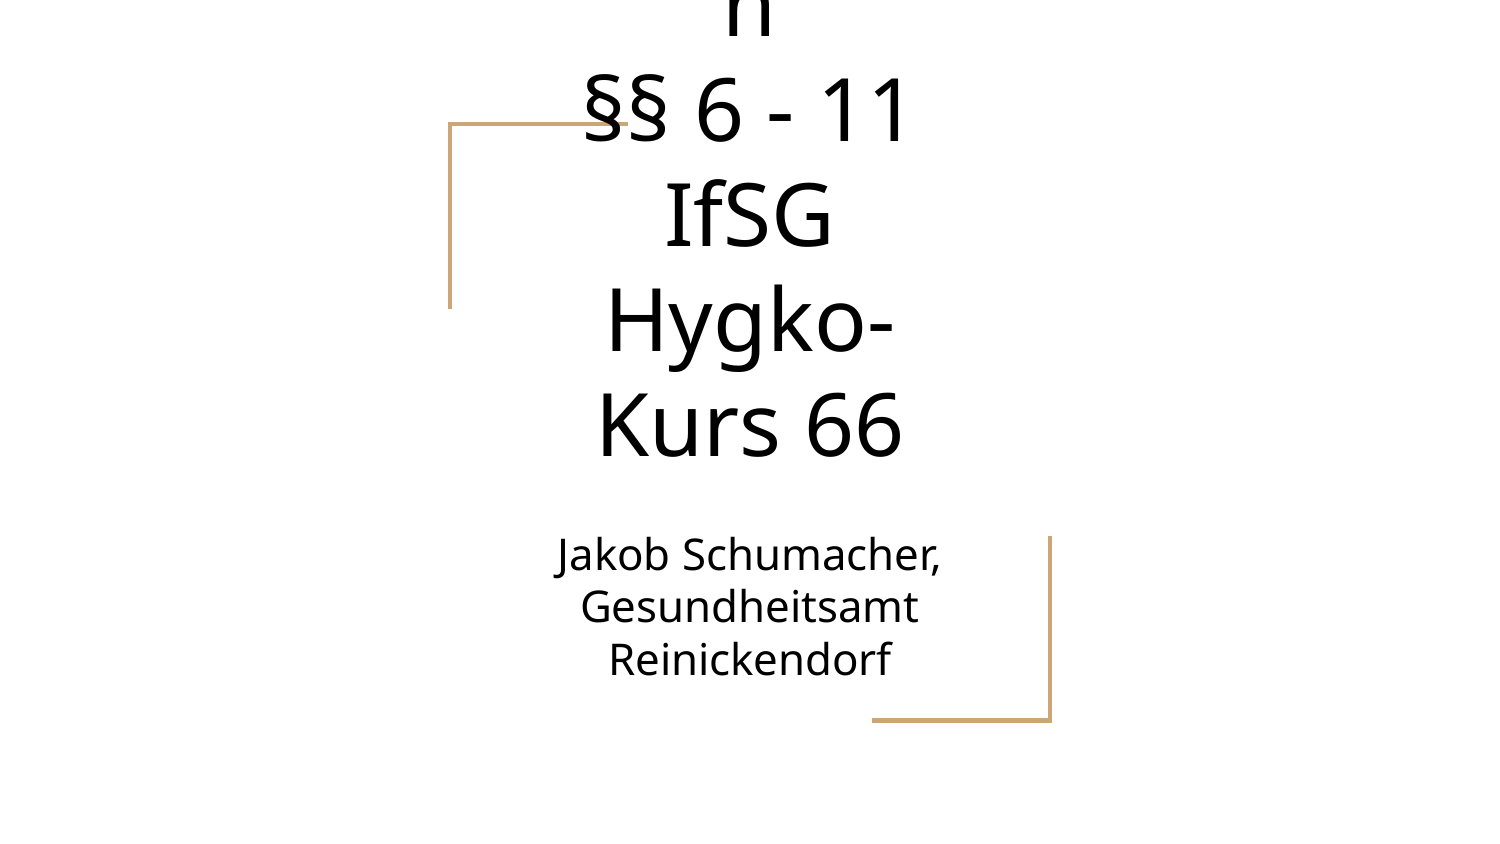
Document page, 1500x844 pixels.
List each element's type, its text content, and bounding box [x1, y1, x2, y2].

title Das Meldewesen §§ 6 - 11 IfSG Hygko-Kurs 66 [499, 236, 1001, 490]
subtitle Jakob Schumacher, Gesundheitsamt Reinickendorf [499, 511, 1001, 627]
